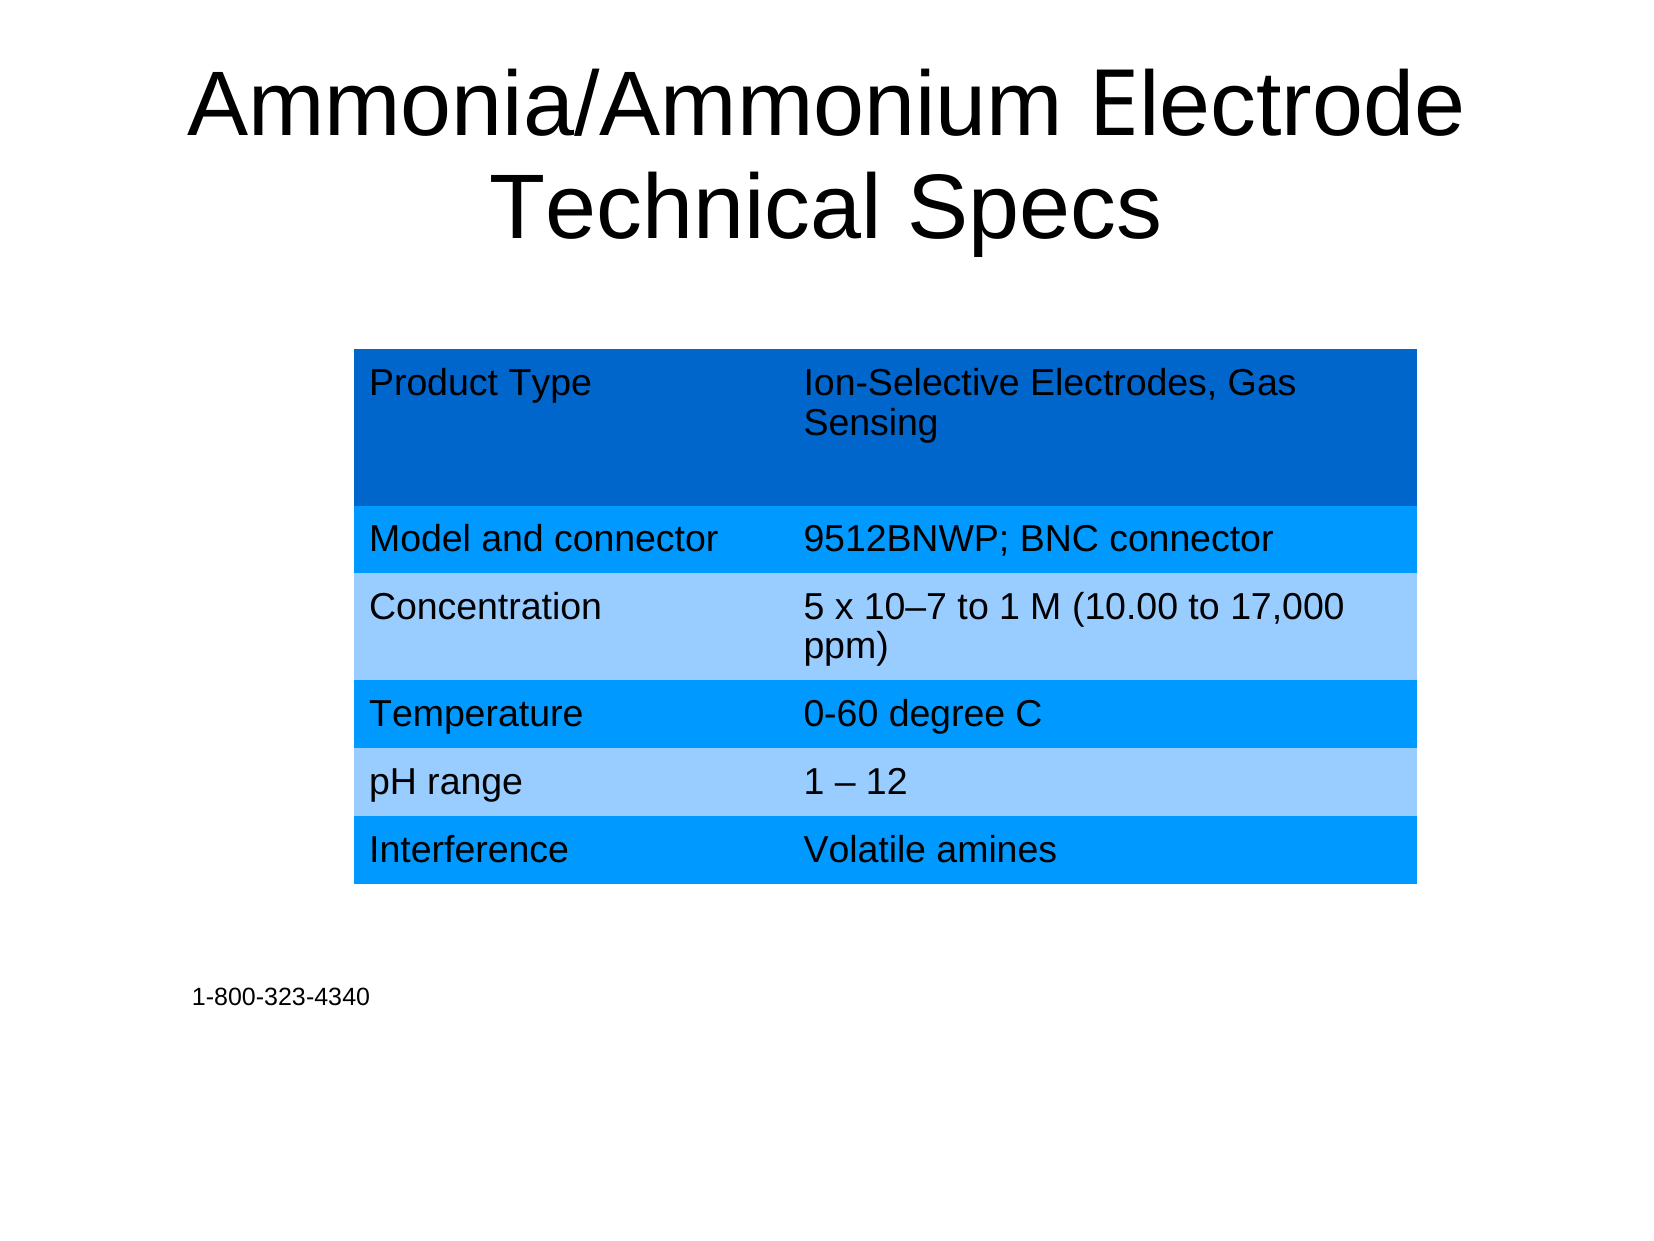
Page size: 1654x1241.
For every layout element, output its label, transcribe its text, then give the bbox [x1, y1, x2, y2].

text_box 1-800-323-4340 [177, 974, 1329, 1018]
table_cell 9512BNWP; BNC connector [789, 506, 1417, 573]
table_cell Volatile amines [789, 816, 1417, 884]
table_cell pH range [354, 748, 789, 816]
table_cell Interference [354, 816, 789, 884]
table_cell 5 x 10–7 to 1 M (10.00 to 17,000 ppm) [789, 573, 1417, 680]
title Ammonia/Ammonium Electrode Technical Specs [82, 47, 1571, 259]
table_cell Concentration [354, 573, 789, 680]
table_cell 1 – 12 [789, 748, 1417, 816]
table_cell Model and connector [354, 506, 789, 573]
table_cell Temperature [354, 680, 789, 748]
table_cell 0-60 degree C [789, 680, 1417, 748]
table_header Ion-Selective Electrodes, Gas Sensing [789, 349, 1417, 506]
table_header Product Type [354, 349, 789, 506]
